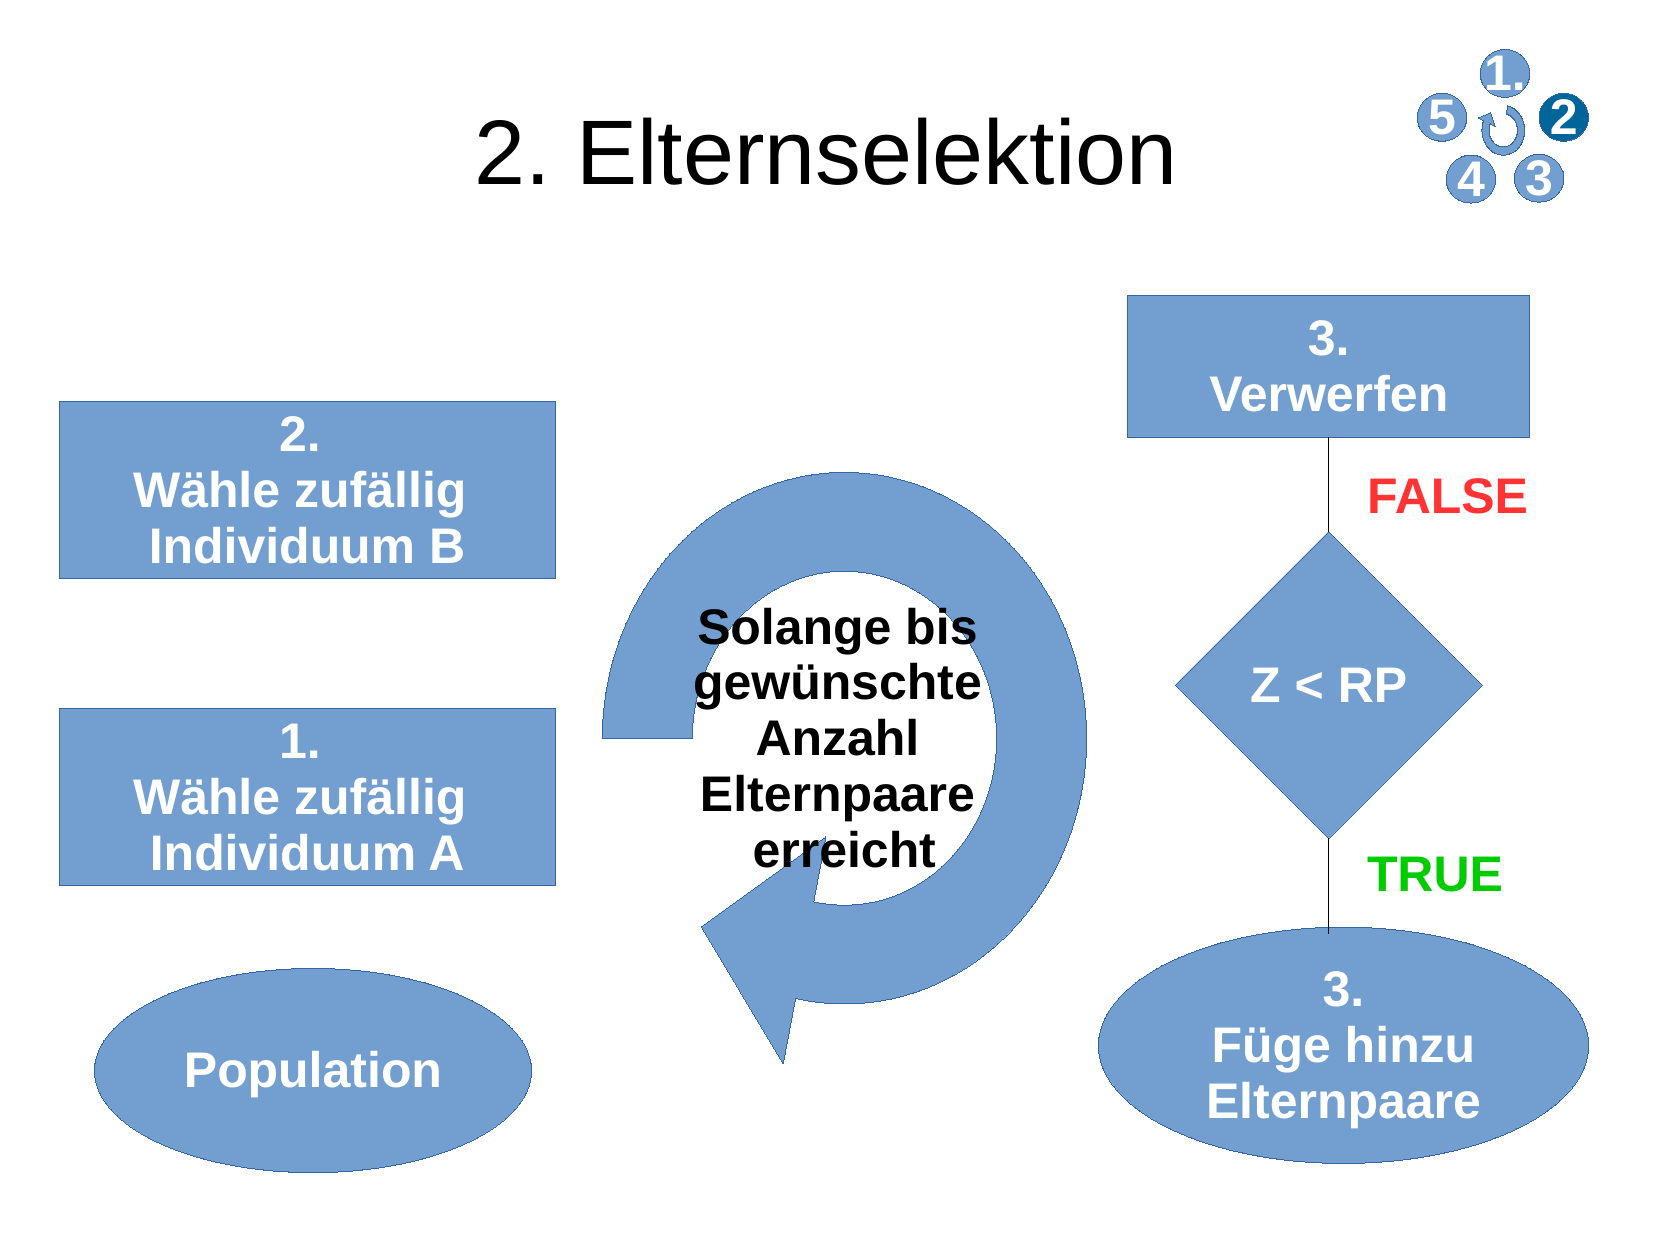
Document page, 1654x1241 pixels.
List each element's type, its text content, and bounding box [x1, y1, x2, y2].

text_box 3. Verwerfen [1127, 295, 1530, 438]
title 2. Elternselektion [82, 49, 1571, 257]
text_box 4 [1446, 155, 1496, 204]
text_box 2 [1539, 93, 1589, 142]
text_box Solange bis gewünschte Anzahl Elternpaare erreicht [602, 472, 1087, 1064]
text_box 2. Wähle zufällig Individuum B [59, 401, 556, 579]
text_box [1478, 105, 1525, 156]
text_box TRUE [1352, 838, 1589, 910]
text_box Z < RP [1175, 531, 1483, 839]
text_box 3. Füge hinzu Elternpaare [1098, 927, 1589, 1164]
text_box 3 [1514, 154, 1564, 203]
text_box 1. Wähle zufällig Individuum A [59, 708, 556, 886]
text_box Population [94, 968, 532, 1173]
text_box 5 [1417, 93, 1467, 142]
text_box 1. [1480, 49, 1530, 98]
text_box FALSE [1352, 460, 1589, 532]
